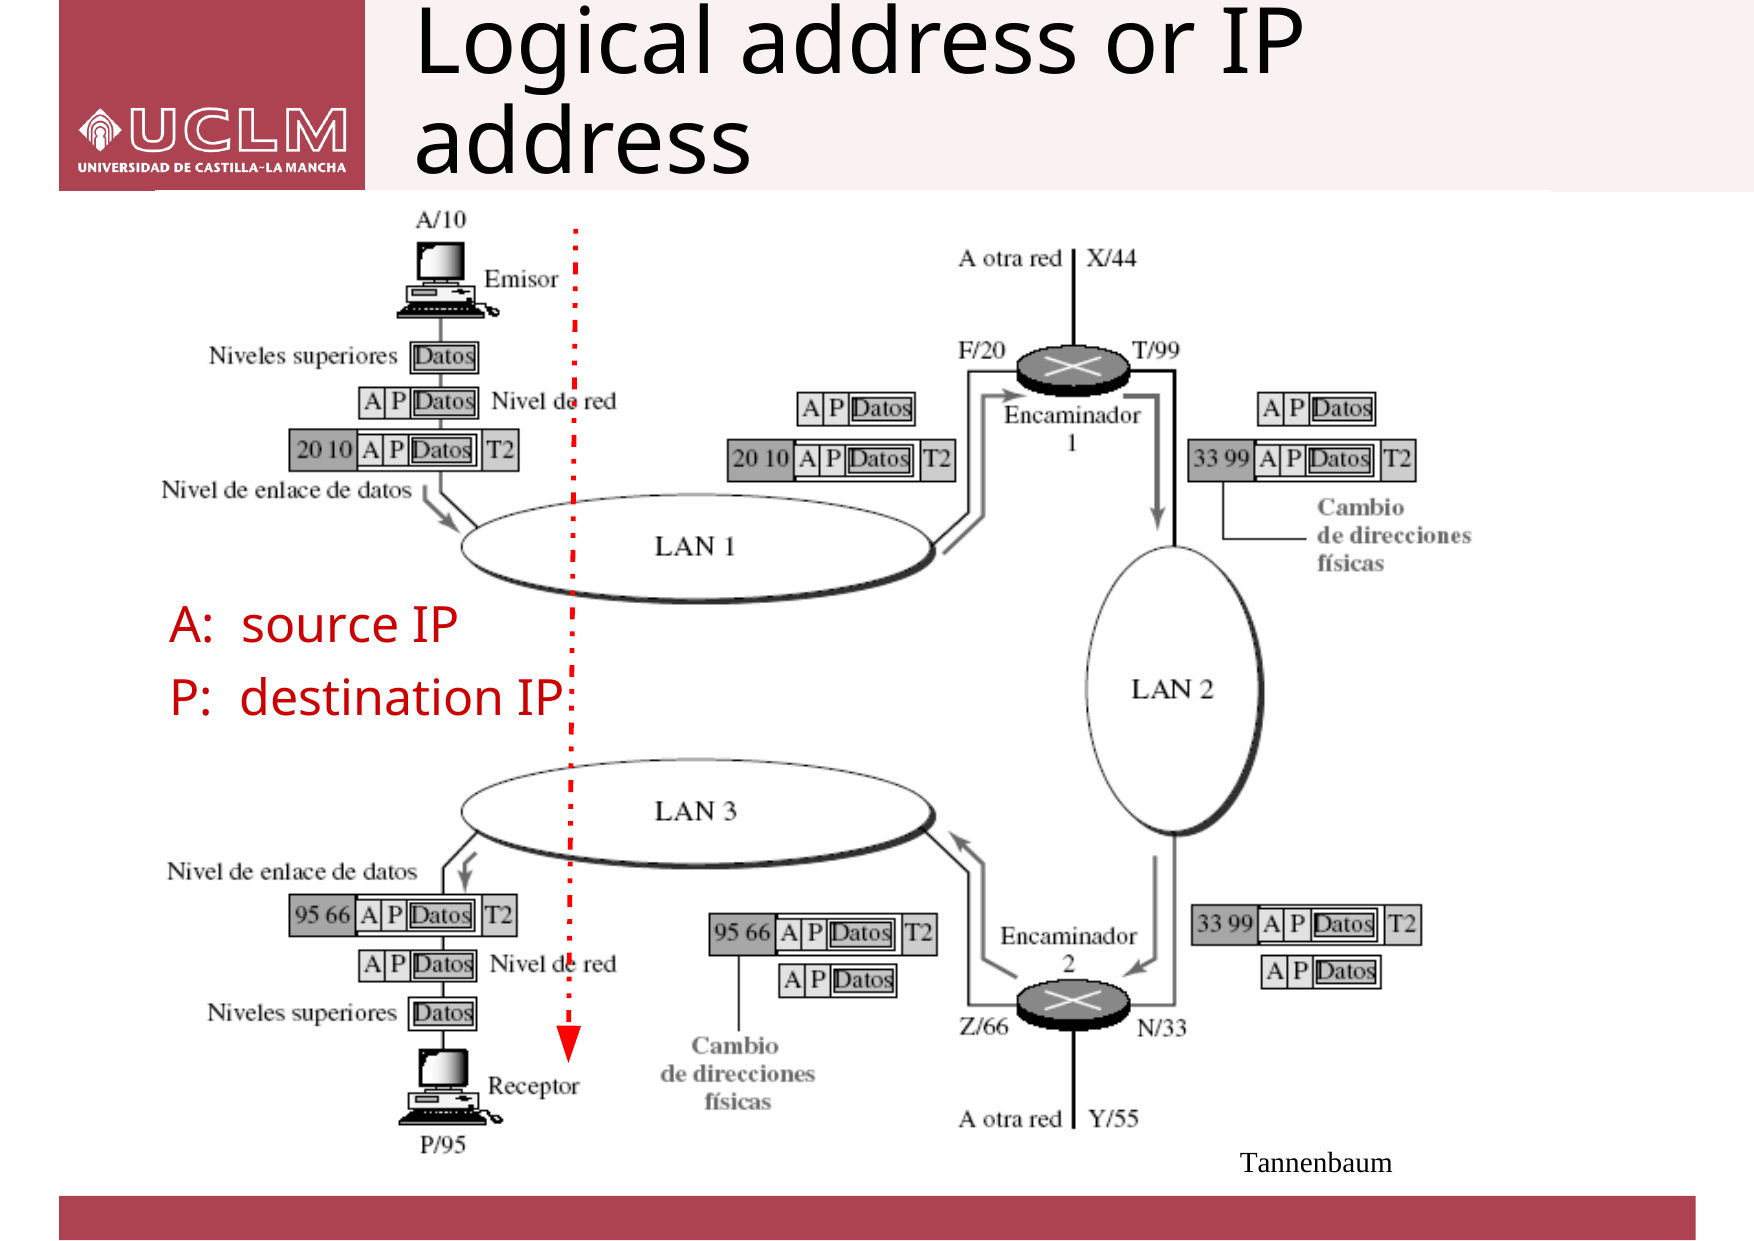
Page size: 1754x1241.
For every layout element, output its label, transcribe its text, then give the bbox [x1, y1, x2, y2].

text_box A: source IP P: destination IP [169, 583, 537, 699]
text_box Tannenbaum [1239, 1144, 1454, 1182]
picture [59, 0, 1551, 1192]
title Logical address or IP address [413, 0, 1667, 198]
